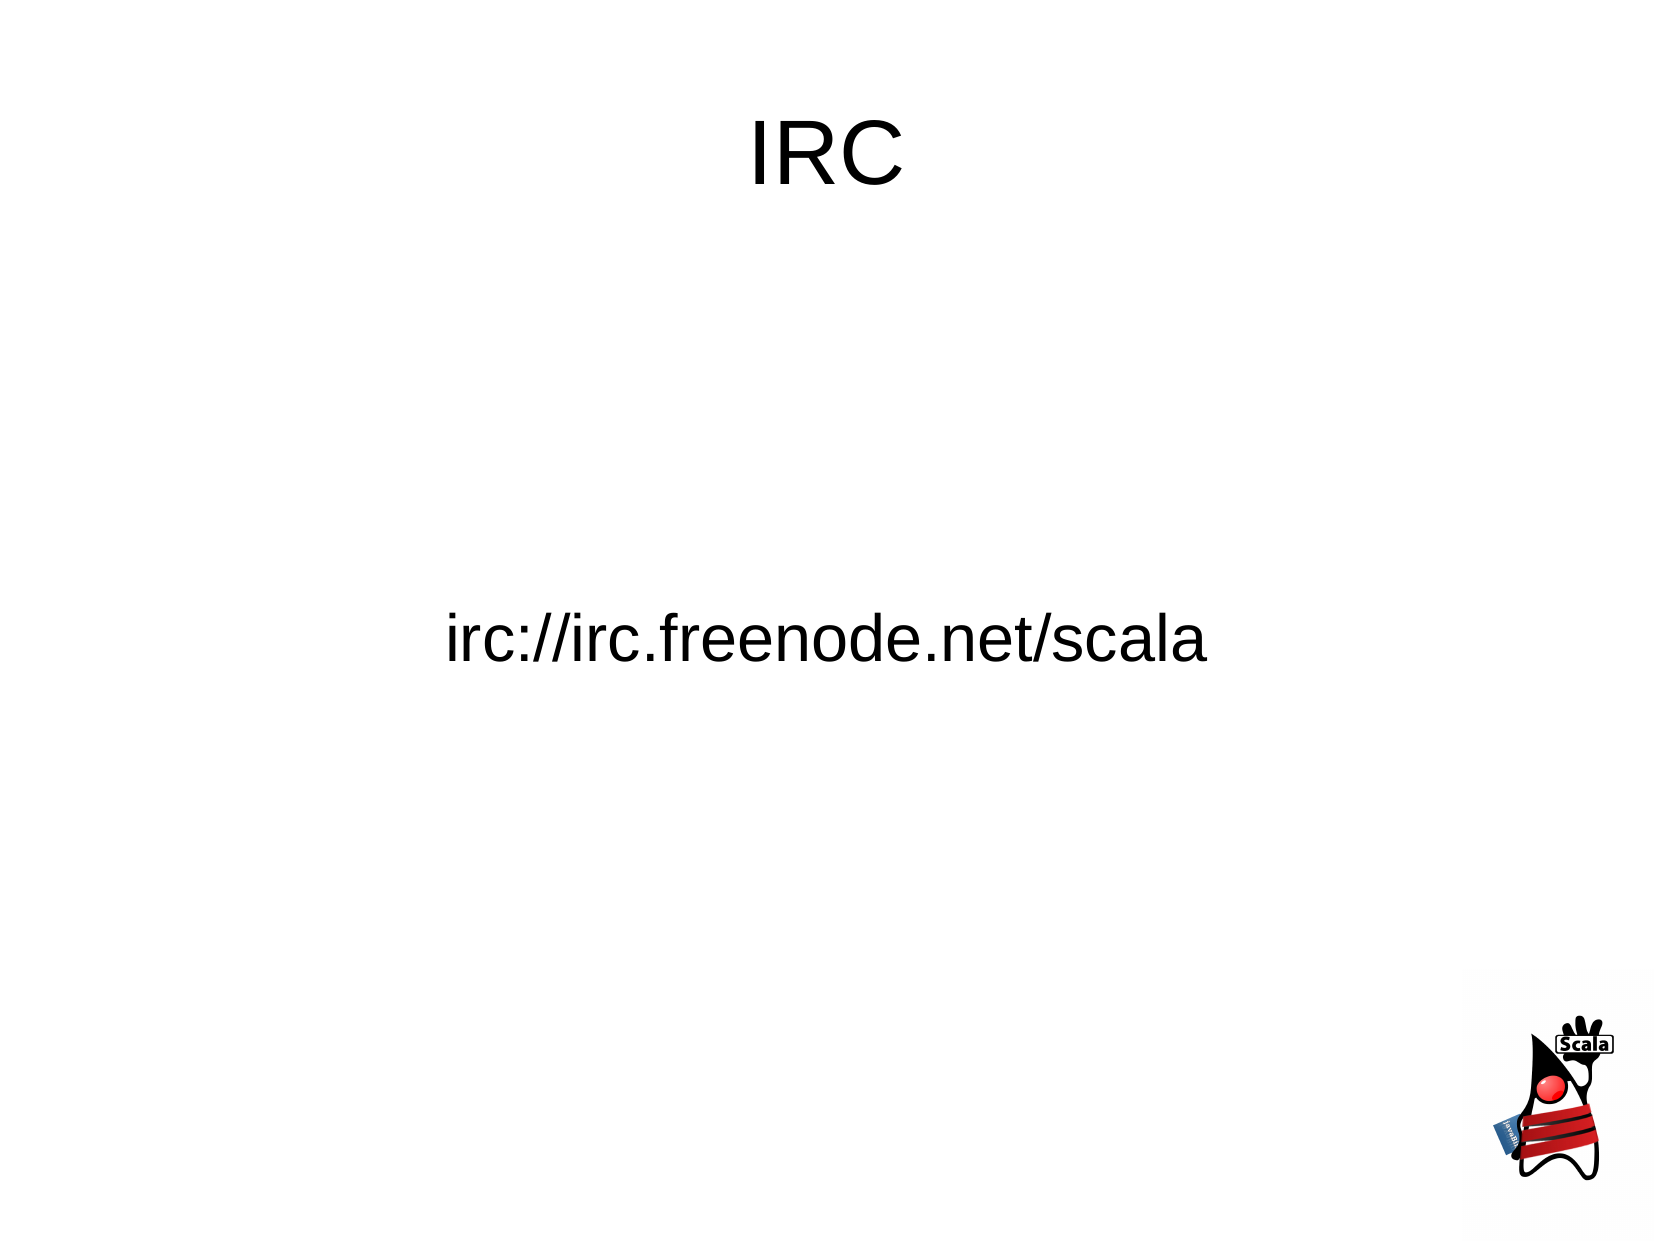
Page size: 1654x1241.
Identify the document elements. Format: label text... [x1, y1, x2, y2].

title IRC [82, 56, 1571, 250]
picture [1462, 969, 1654, 1241]
text_box irc://irc.freenode.net/scala [0, 593, 1654, 683]
